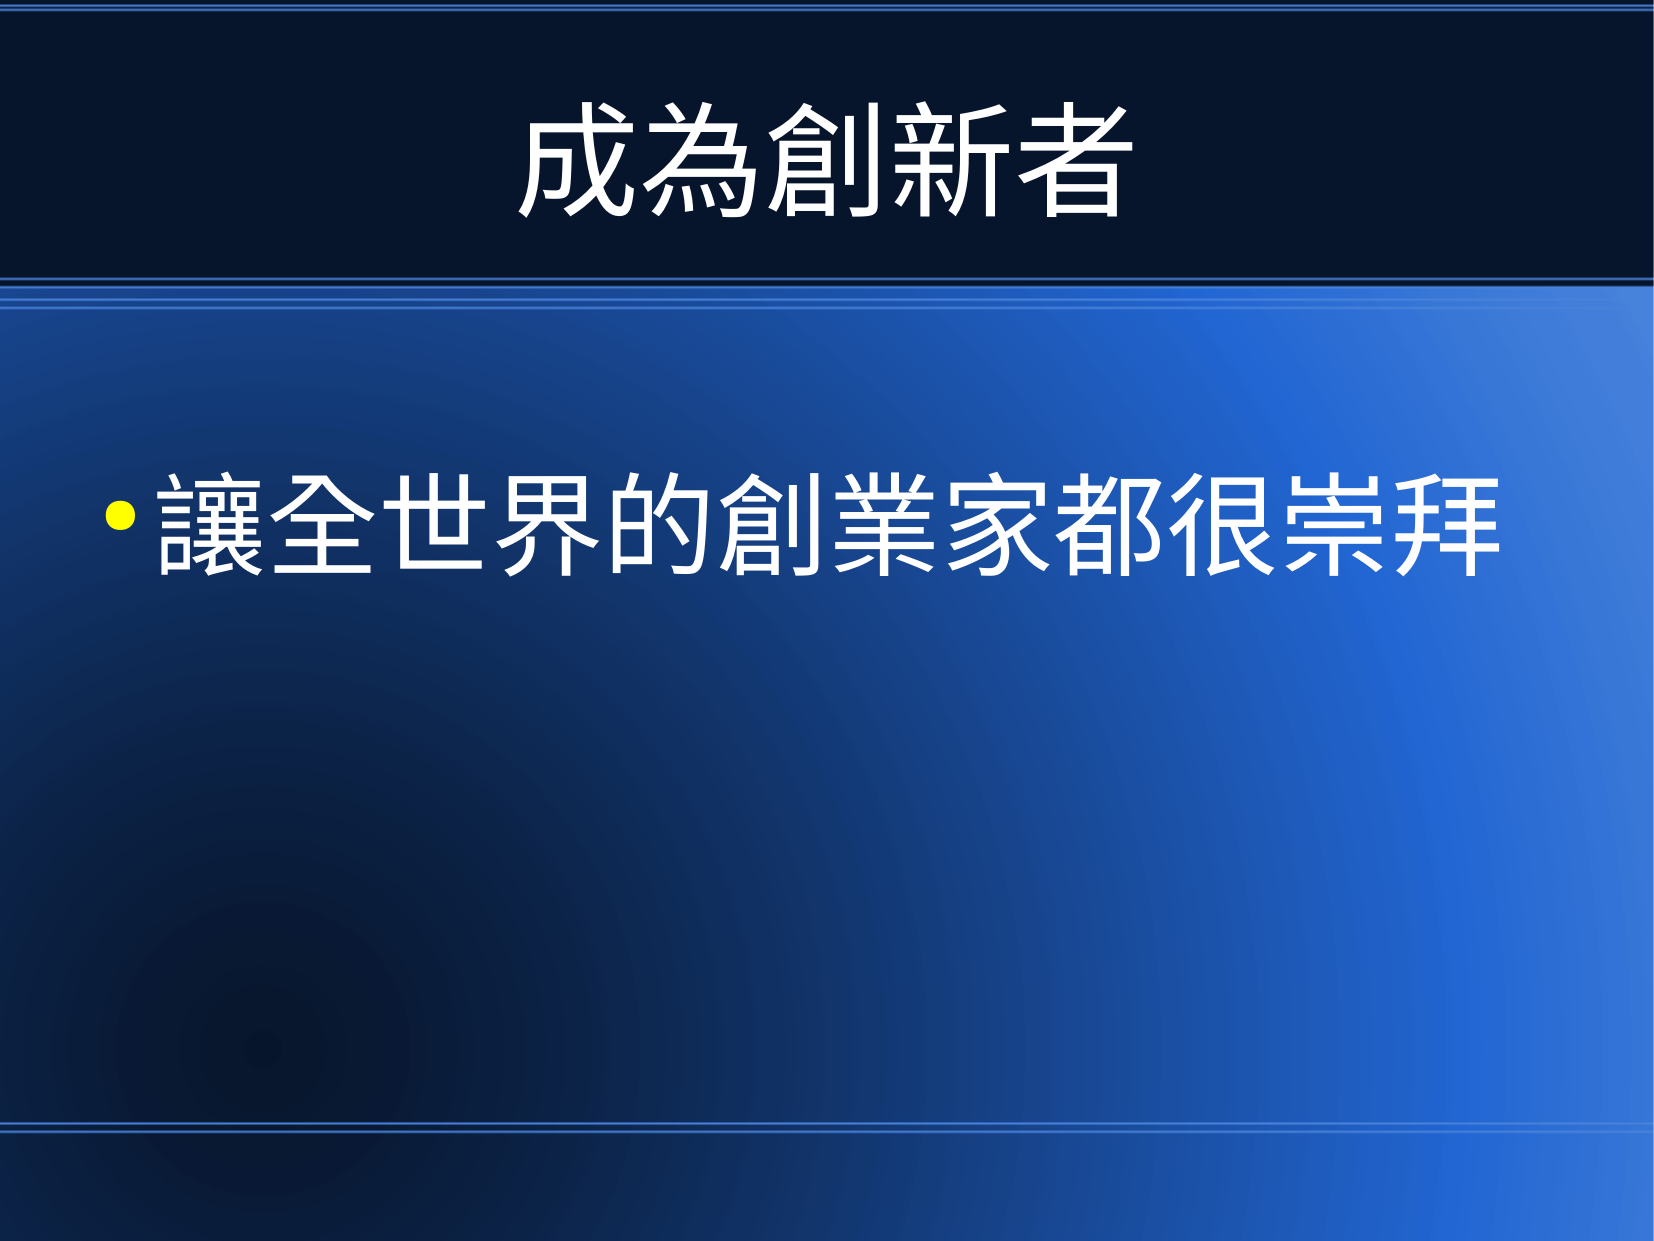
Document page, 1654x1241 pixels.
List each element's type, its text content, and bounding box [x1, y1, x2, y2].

picture [0, 0, 1654, 1241]
title 成為創新者 [82, 49, 1571, 257]
list 讓全世界的創業家都很崇拜 [82, 355, 1571, 1241]
